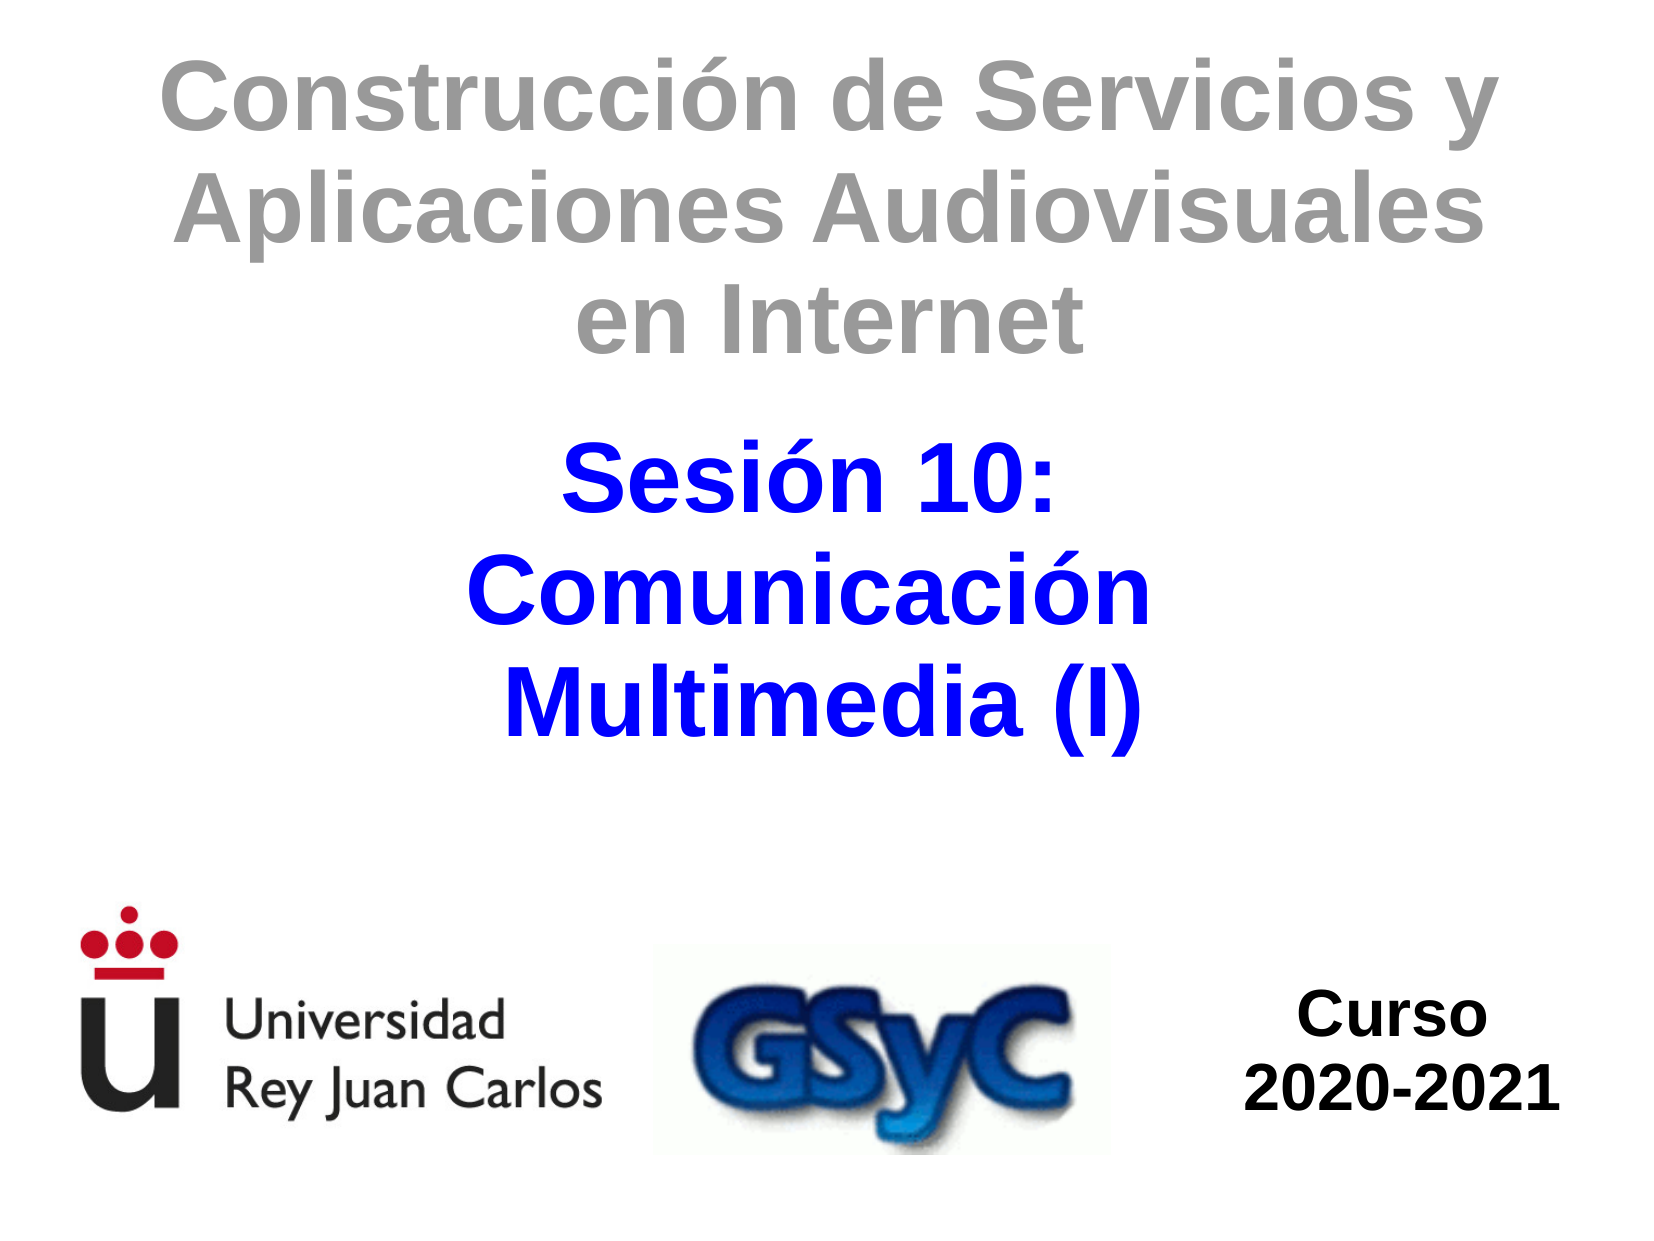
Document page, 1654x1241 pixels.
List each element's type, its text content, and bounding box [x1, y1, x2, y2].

title Sesión 10: Comunicación Multimedia (I) [135, 422, 1486, 758]
title Construcción de Servicios y Aplicaciones Audiovisuales en Internet [144, 39, 1516, 376]
picture [653, 944, 1111, 1156]
picture [46, 884, 631, 1141]
title Curso 2020-2021 [1200, 975, 1606, 1126]
